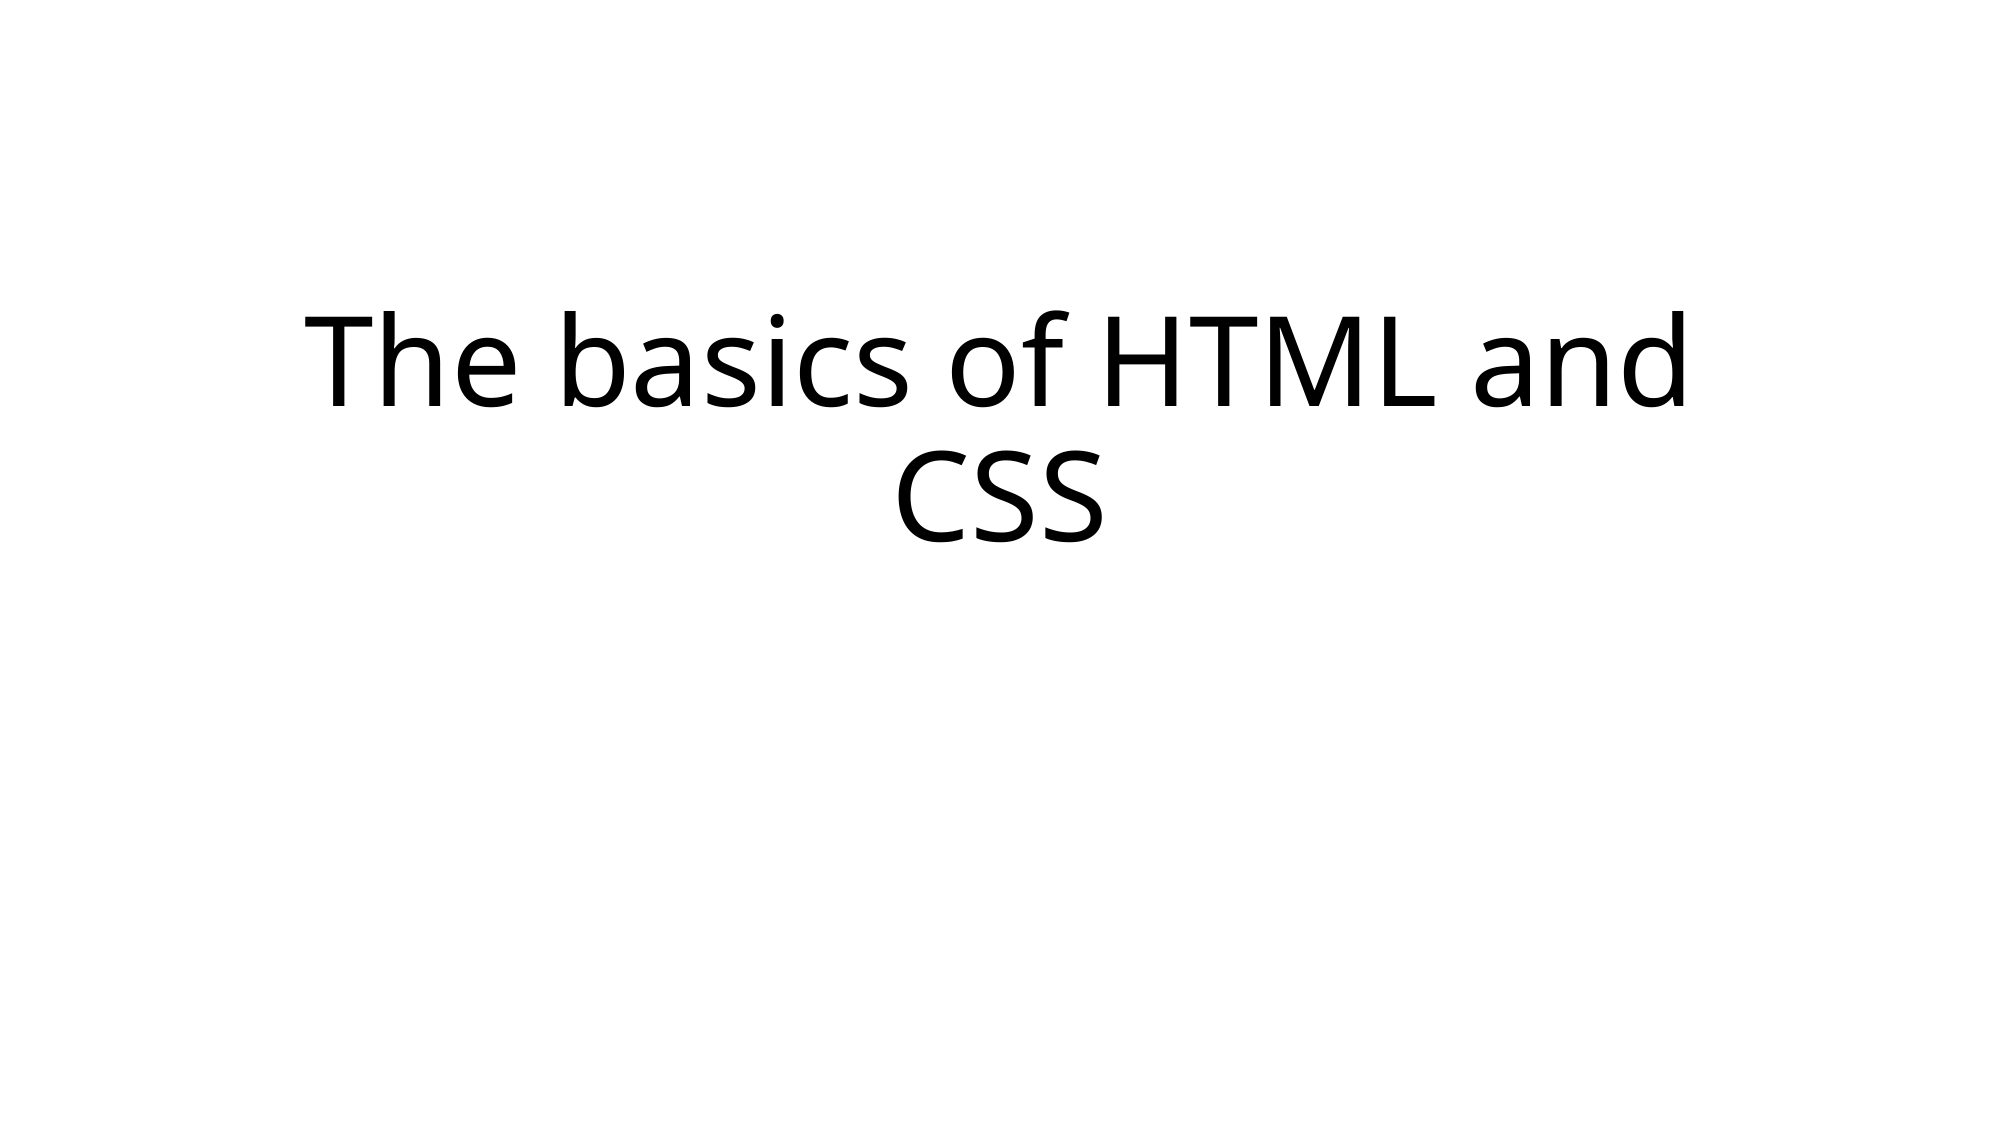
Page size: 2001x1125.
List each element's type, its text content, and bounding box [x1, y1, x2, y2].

title The basics of HTML and CSS [249, 184, 1750, 576]
